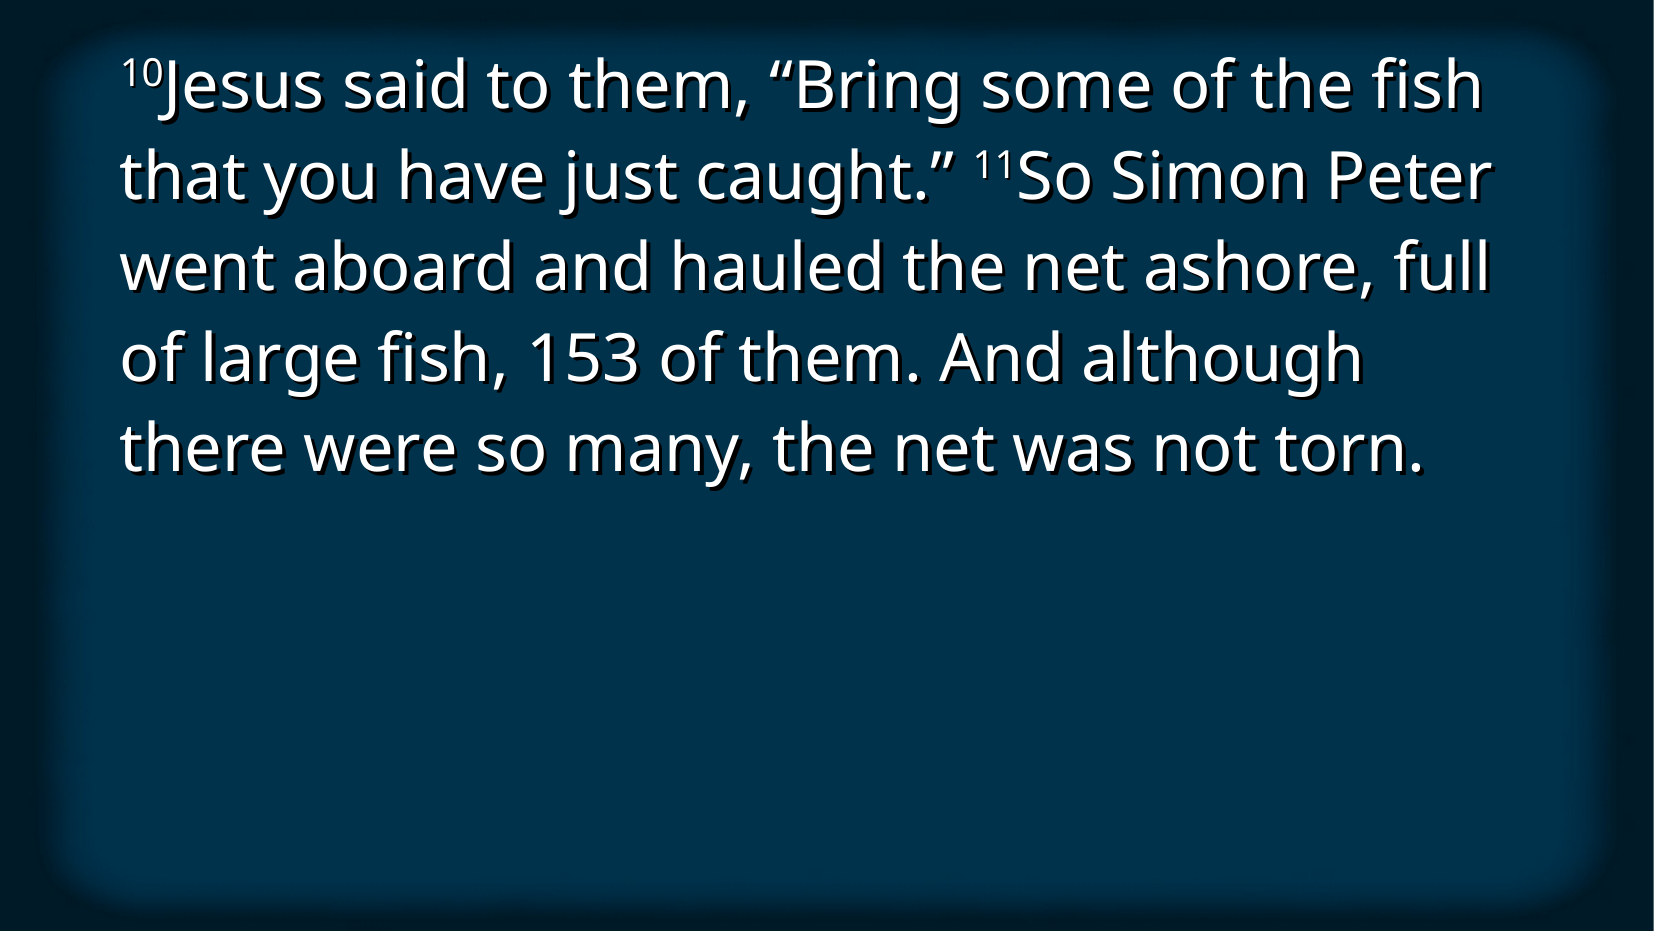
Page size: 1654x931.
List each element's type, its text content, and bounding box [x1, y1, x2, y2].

text_box 10Jesus said to them, “Bring some of the fish that you have just caught.” 11So Simon Peter went aboard and hauled the net ashore, full of large fish, 153 of them. And although there were so many, the net was not torn. [105, 30, 1561, 489]
picture [0, 0, 1654, 931]
